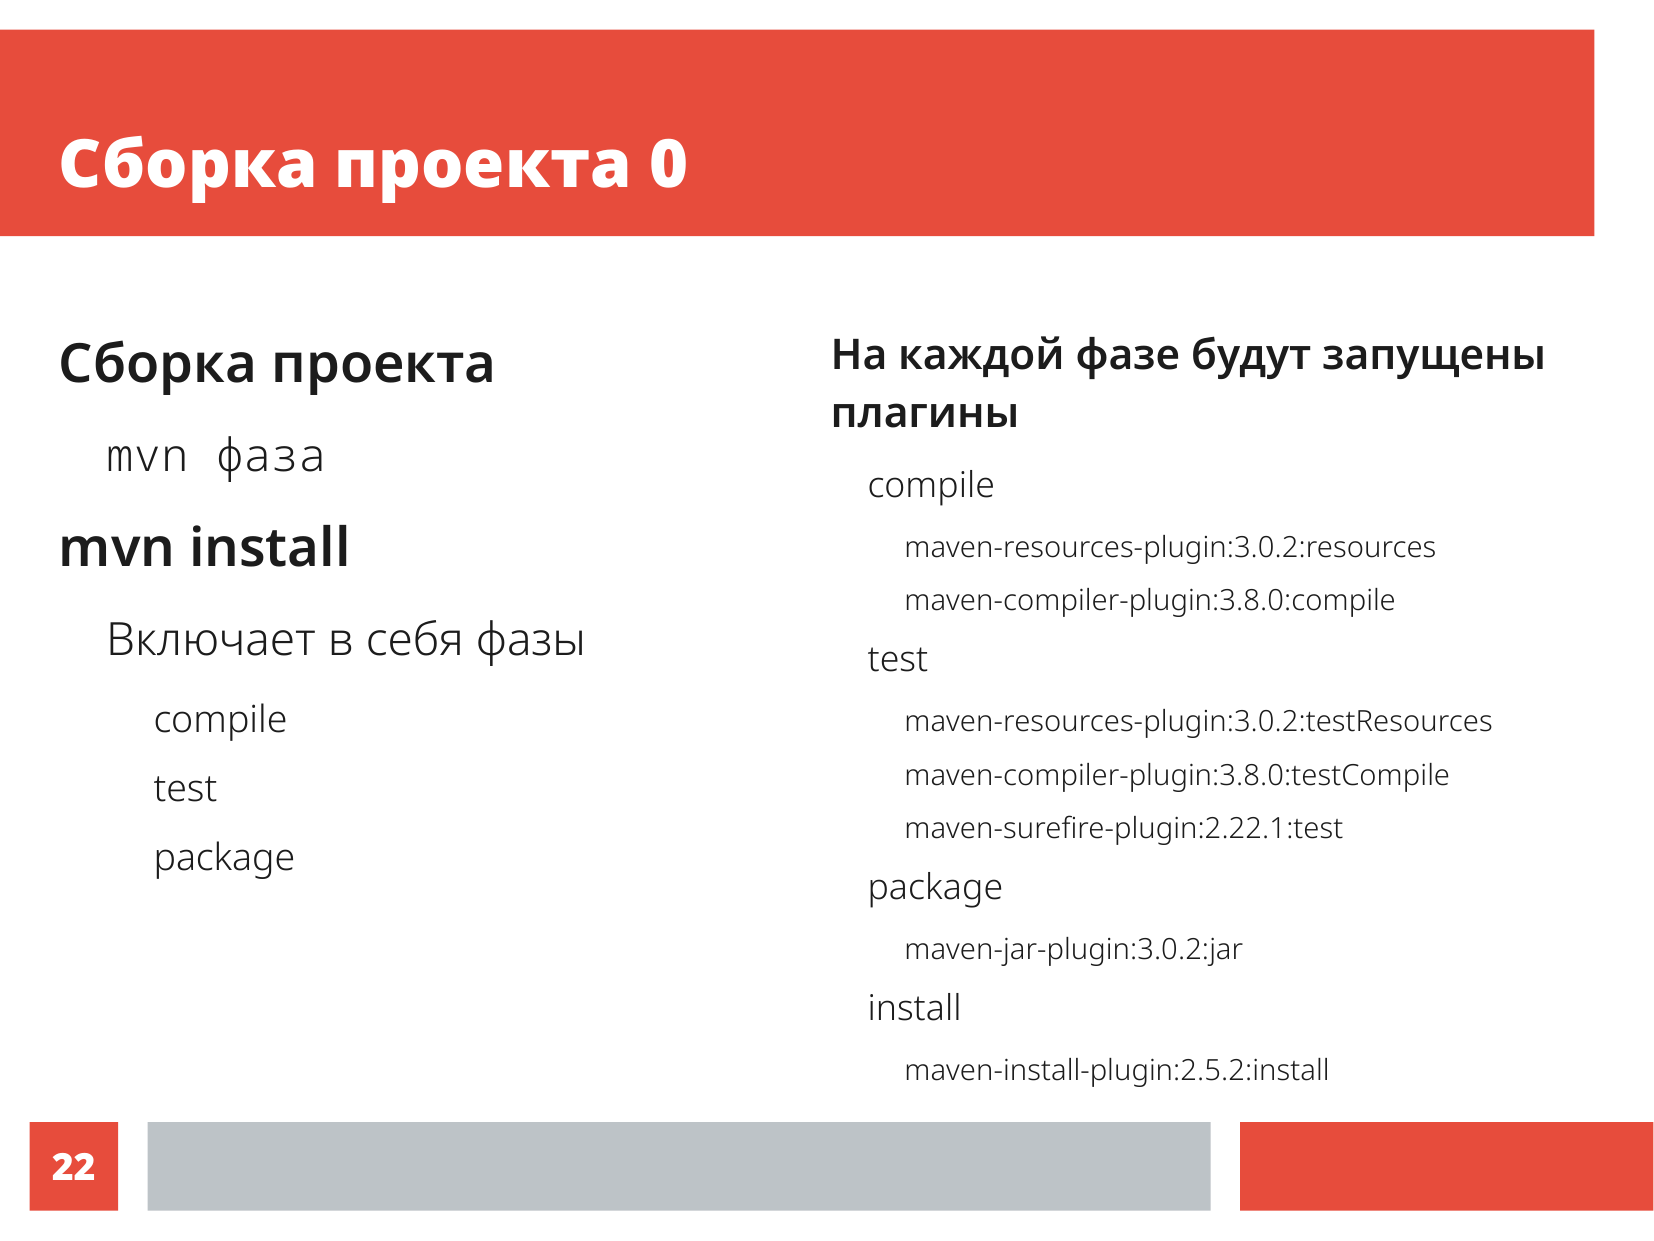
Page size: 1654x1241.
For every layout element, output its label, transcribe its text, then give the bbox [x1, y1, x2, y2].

list На каждой фазе будут запущены плагины compile maven-resources-plugin:3.0.2:resources maven-compiler-plugin:3.8.0:compile test maven-resources-plugin:3.0.2:testResources maven-compiler-plugin:3.8.0:testCompile maven-surefire-plugin:2.22.1:test package maven-jar-plugin:3.0.2:jar install maven-install-plugin:2.5.2:install [830, 324, 1566, 1093]
list Сборка проекта mvn фаза mvn install Включает в себя фазы compile test package [59, 324, 794, 1093]
title Сборка проекта 0 [59, 59, 1595, 207]
